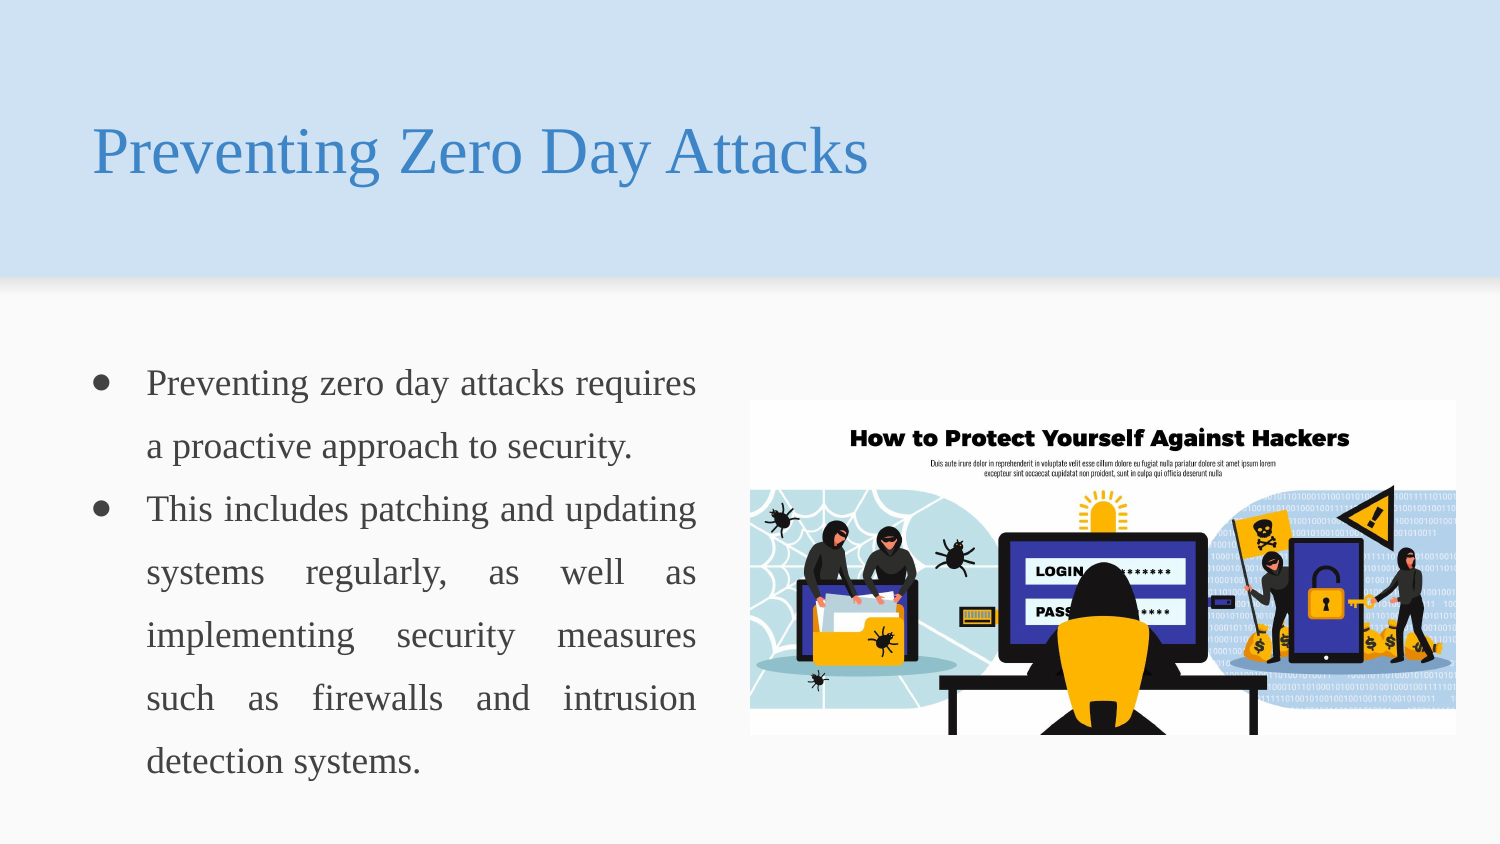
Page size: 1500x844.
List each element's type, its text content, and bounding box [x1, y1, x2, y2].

picture [750, 400, 1456, 735]
text_box [0, 0, 1500, 278]
list Preventing zero day attacks requires a proactive approach to security. This includes patching and updating systems regularly, as well as implementing security measures such as firewalls and intrusion detection systems. [56, 325, 713, 770]
title Preventing Zero Day Attacks [77, 75, 1426, 202]
